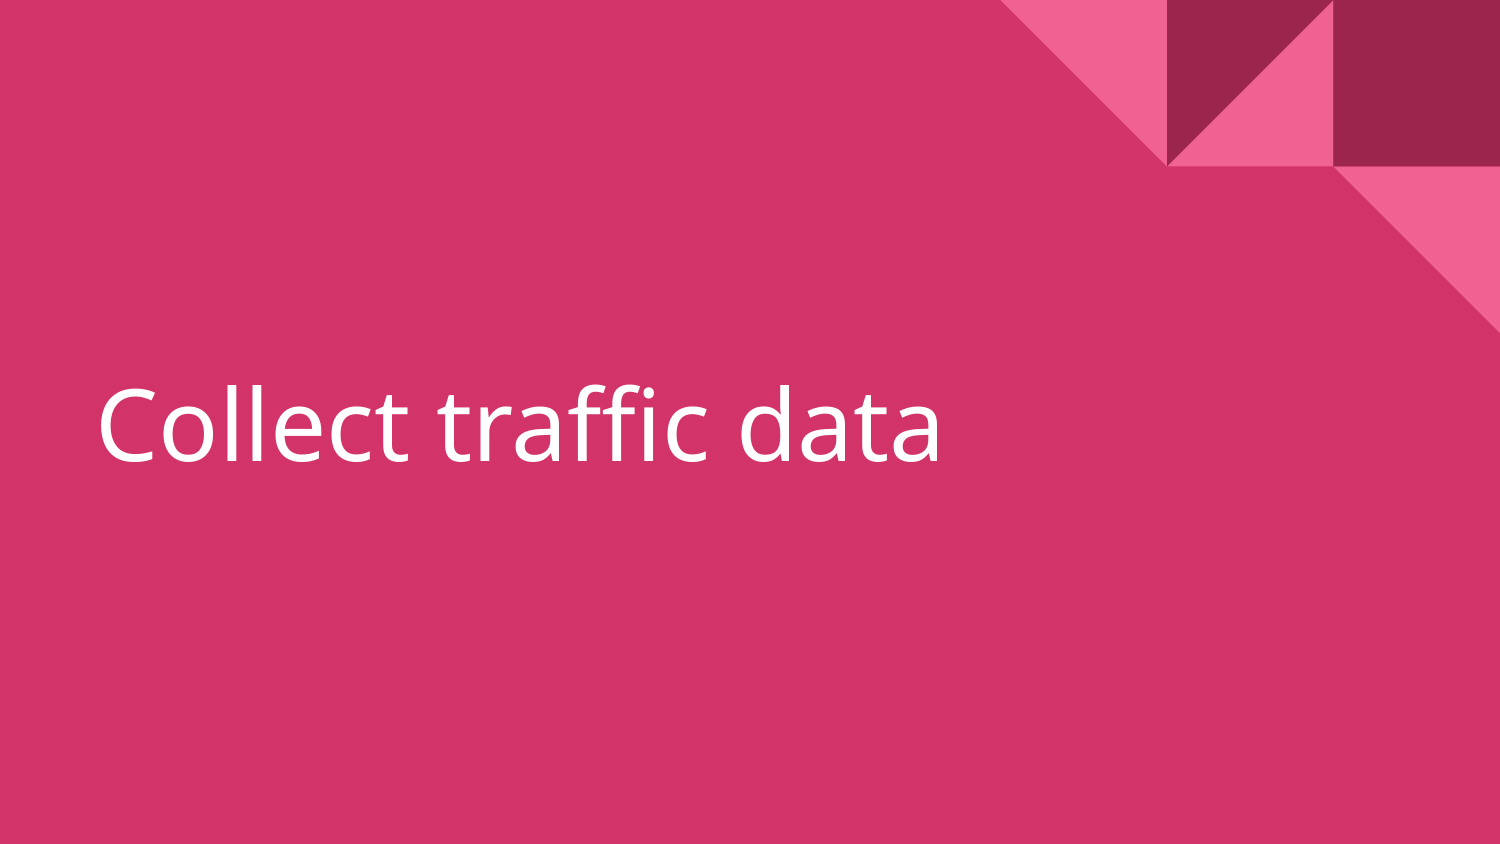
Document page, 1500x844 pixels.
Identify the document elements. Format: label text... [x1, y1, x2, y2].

title Collect traffic data [80, 86, 1003, 758]
